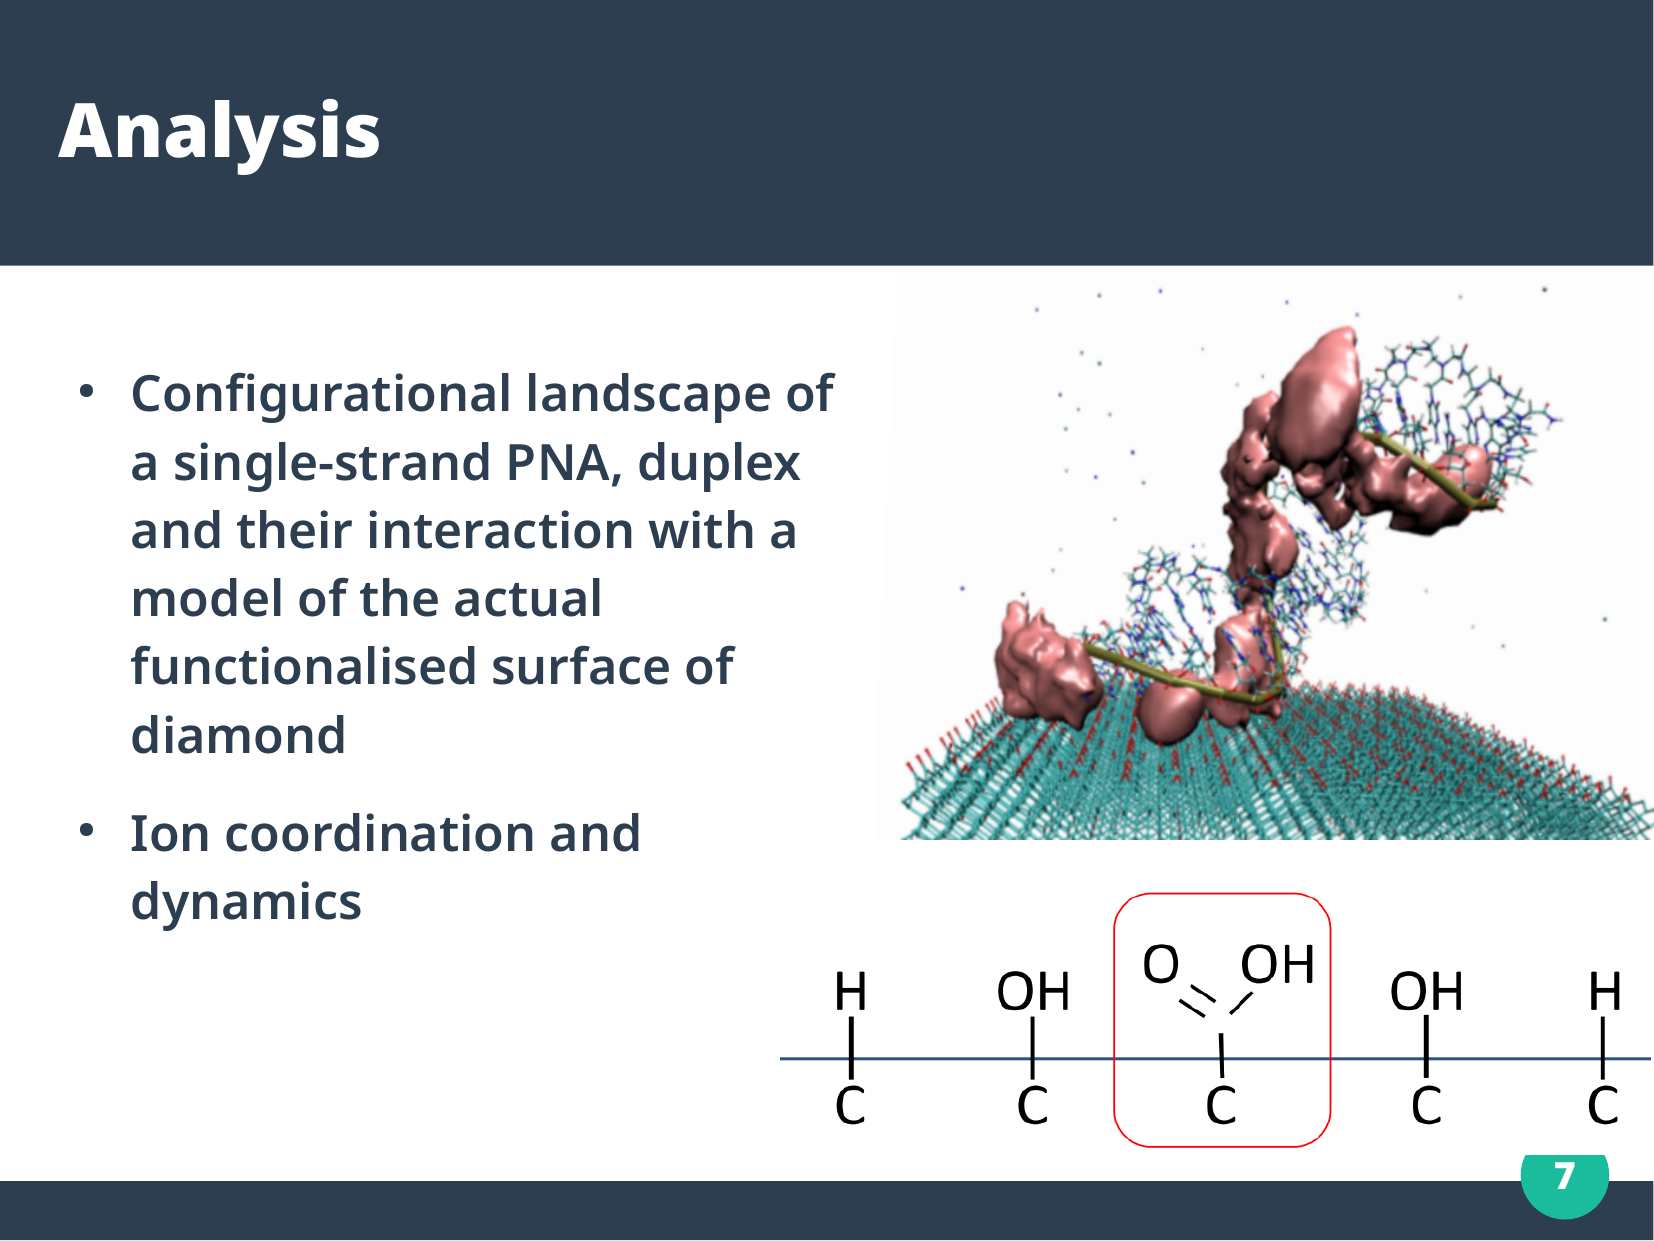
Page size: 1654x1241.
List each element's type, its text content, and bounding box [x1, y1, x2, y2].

list Configurational landscape of a single-strand PNA, duplex and their interaction with a model of the actual functionalised surface of diamond Ion coordination and dynamics [60, 238, 841, 1066]
title Analysis [59, 49, 1595, 207]
picture [874, 270, 1654, 841]
picture [780, 865, 1651, 1156]
